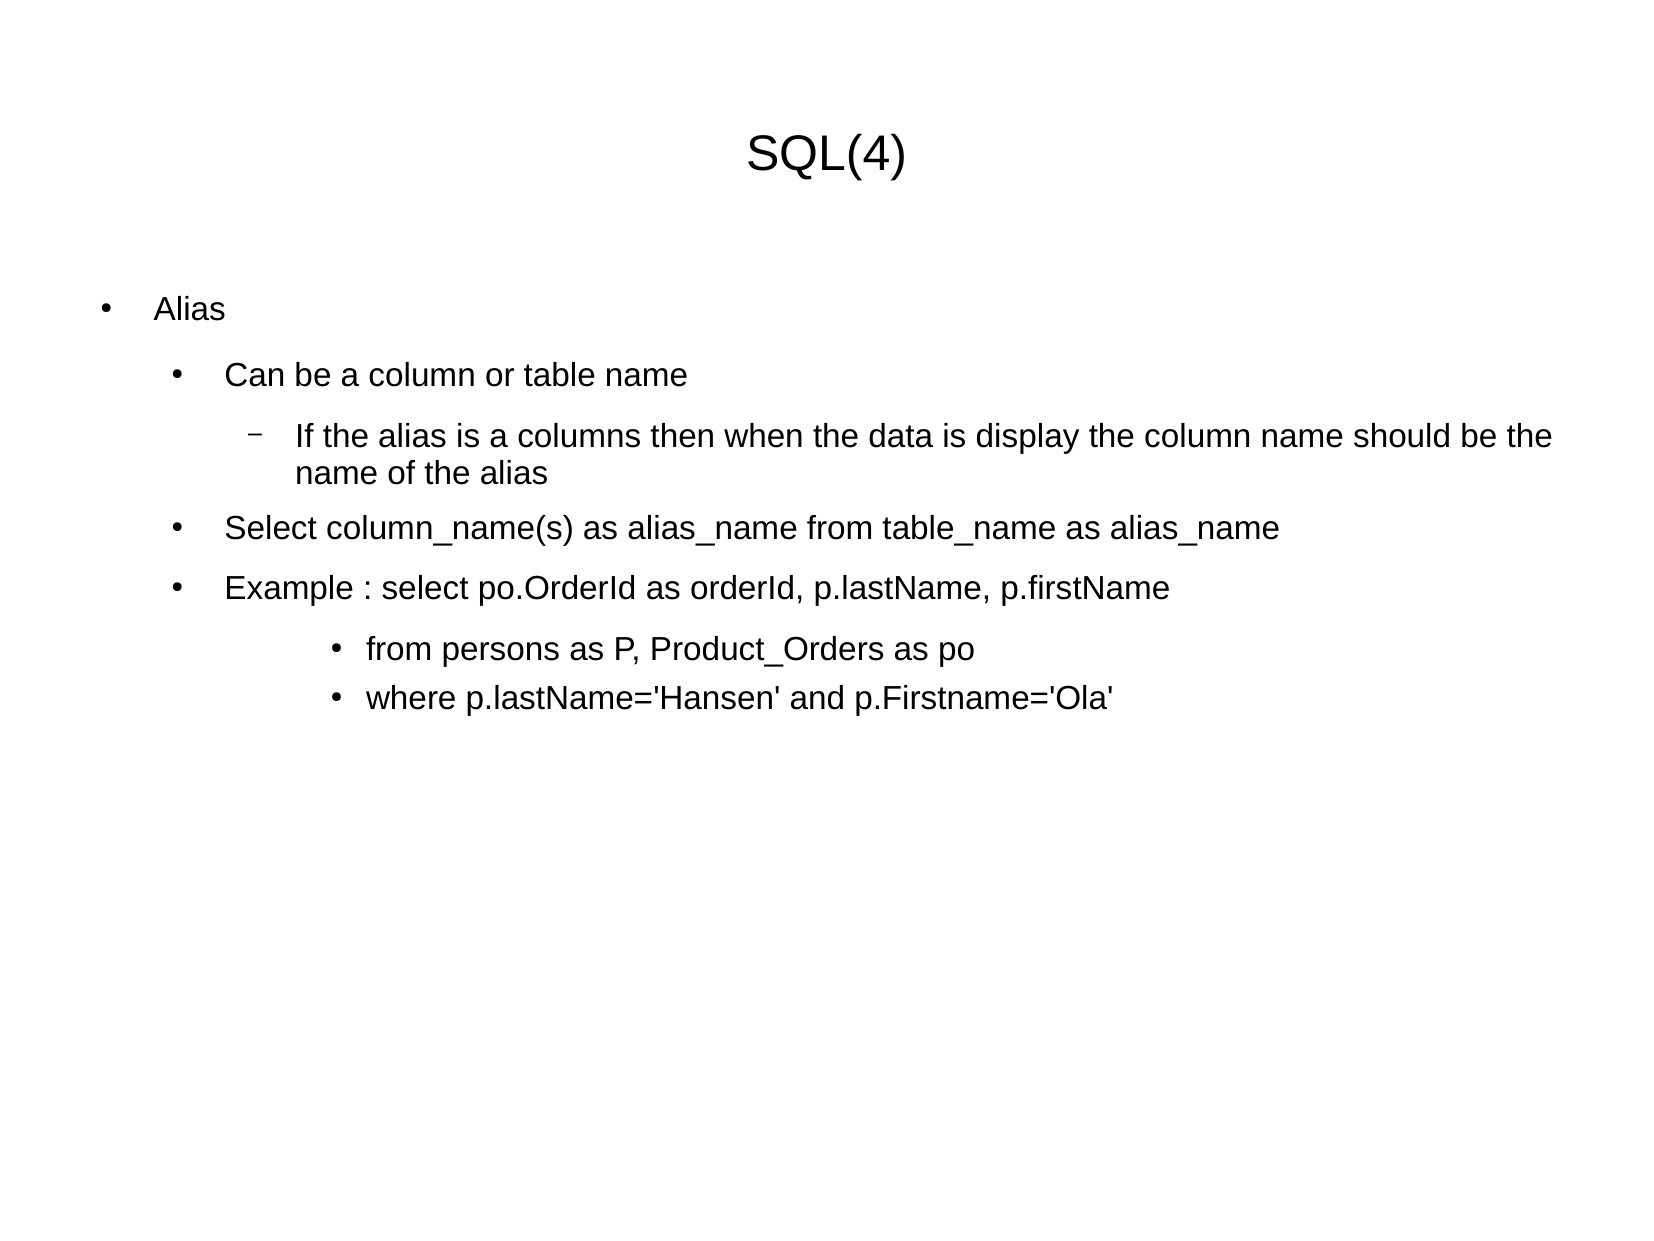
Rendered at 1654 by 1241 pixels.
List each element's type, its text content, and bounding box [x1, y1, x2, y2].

title SQL(4) [82, 49, 1571, 257]
list Alias Can be a column or table name If the alias is a columns then when the data is display the column name should be the name of the alias Select column_name(s) as alias_name from table_name as alias_name Example : select po.OrderId as orderId, p.lastName, p.firstName from persons as P, Product_Orders as po where p.lastName='Hansen' and p.Firstname='Ola' [82, 290, 1571, 1109]
